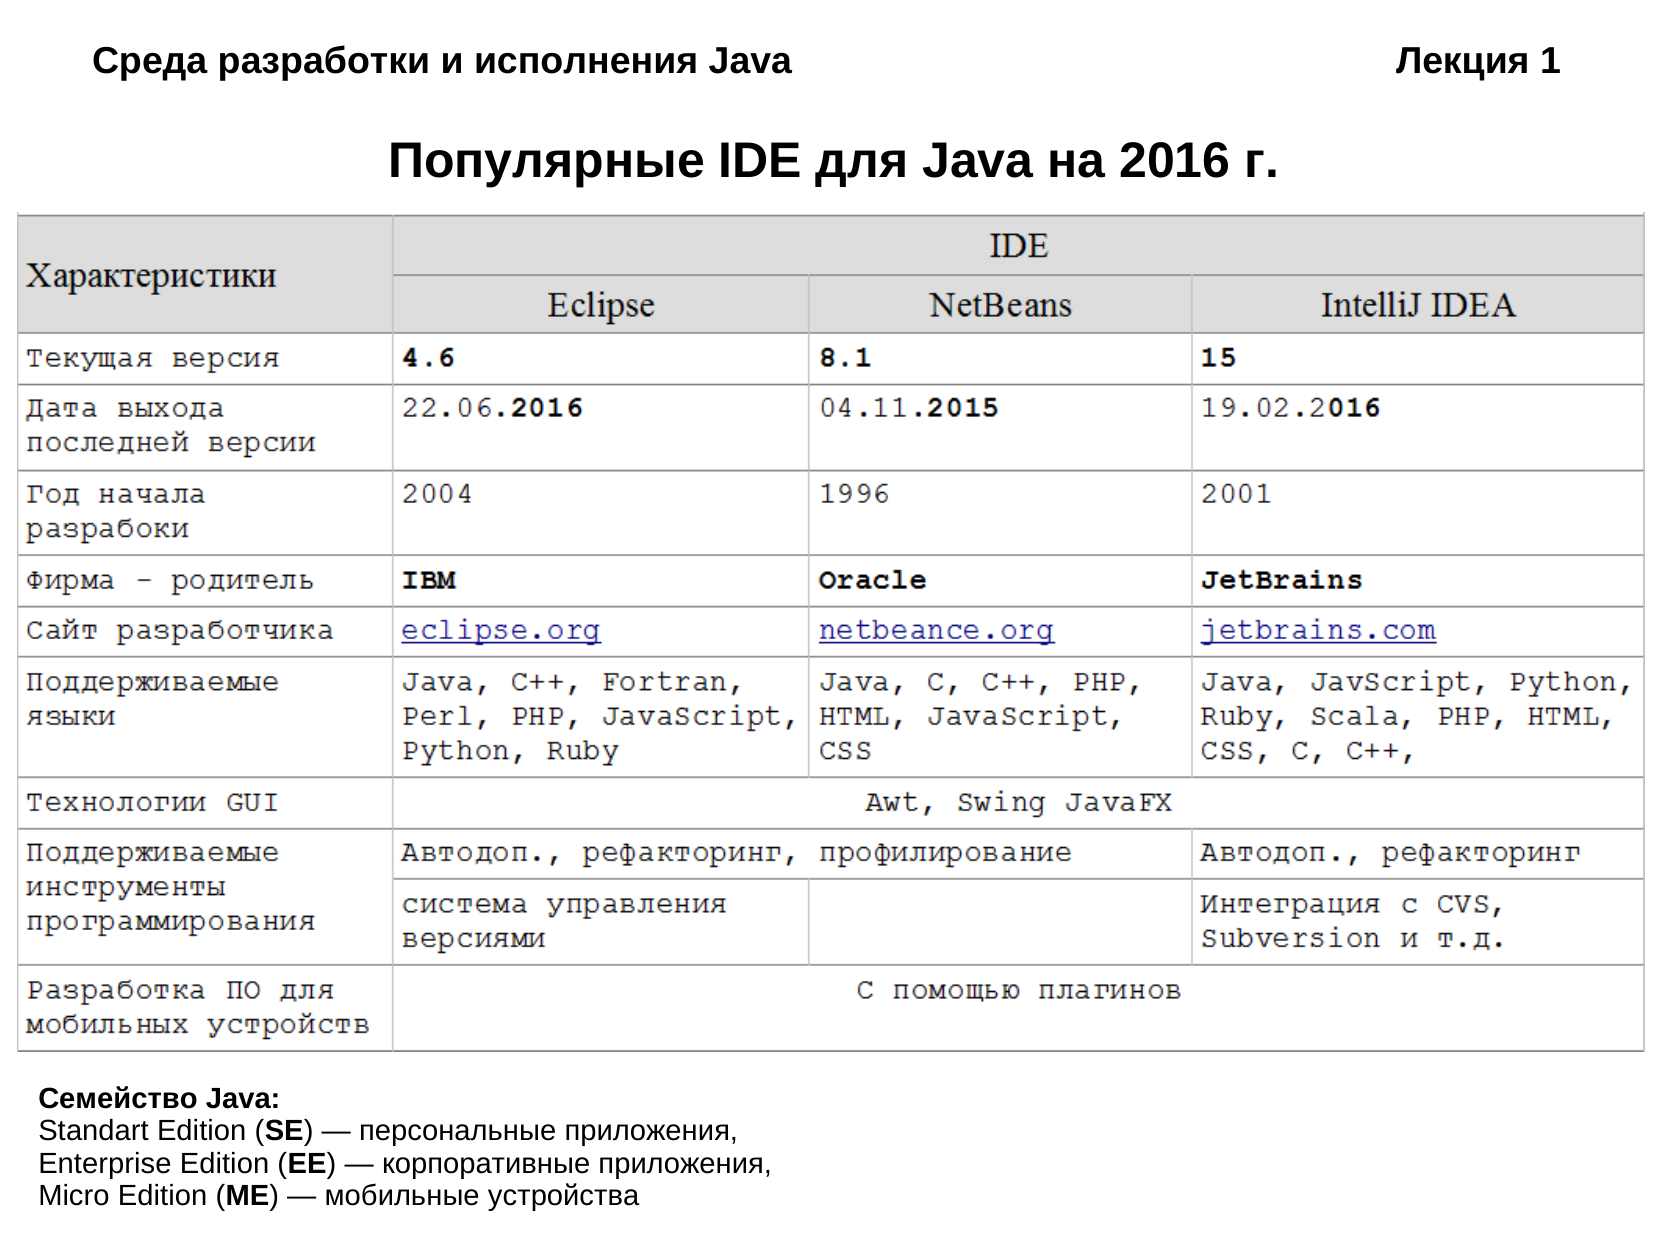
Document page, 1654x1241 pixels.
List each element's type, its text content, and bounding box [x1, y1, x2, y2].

subtitle Популярные IDE для Java на 2016 г. [59, 129, 1607, 201]
text_box Среда разработки и исполнения Java Лекция 1 [82, 25, 1571, 95]
text_box Семейство Java: Standart Edition (SE) — персональные приложения, Enterprise Edition (EE) — корпоративные приложения, Micro Edition (ME) — мобильные устройства [23, 1074, 796, 1220]
picture [17, 212, 1645, 1052]
